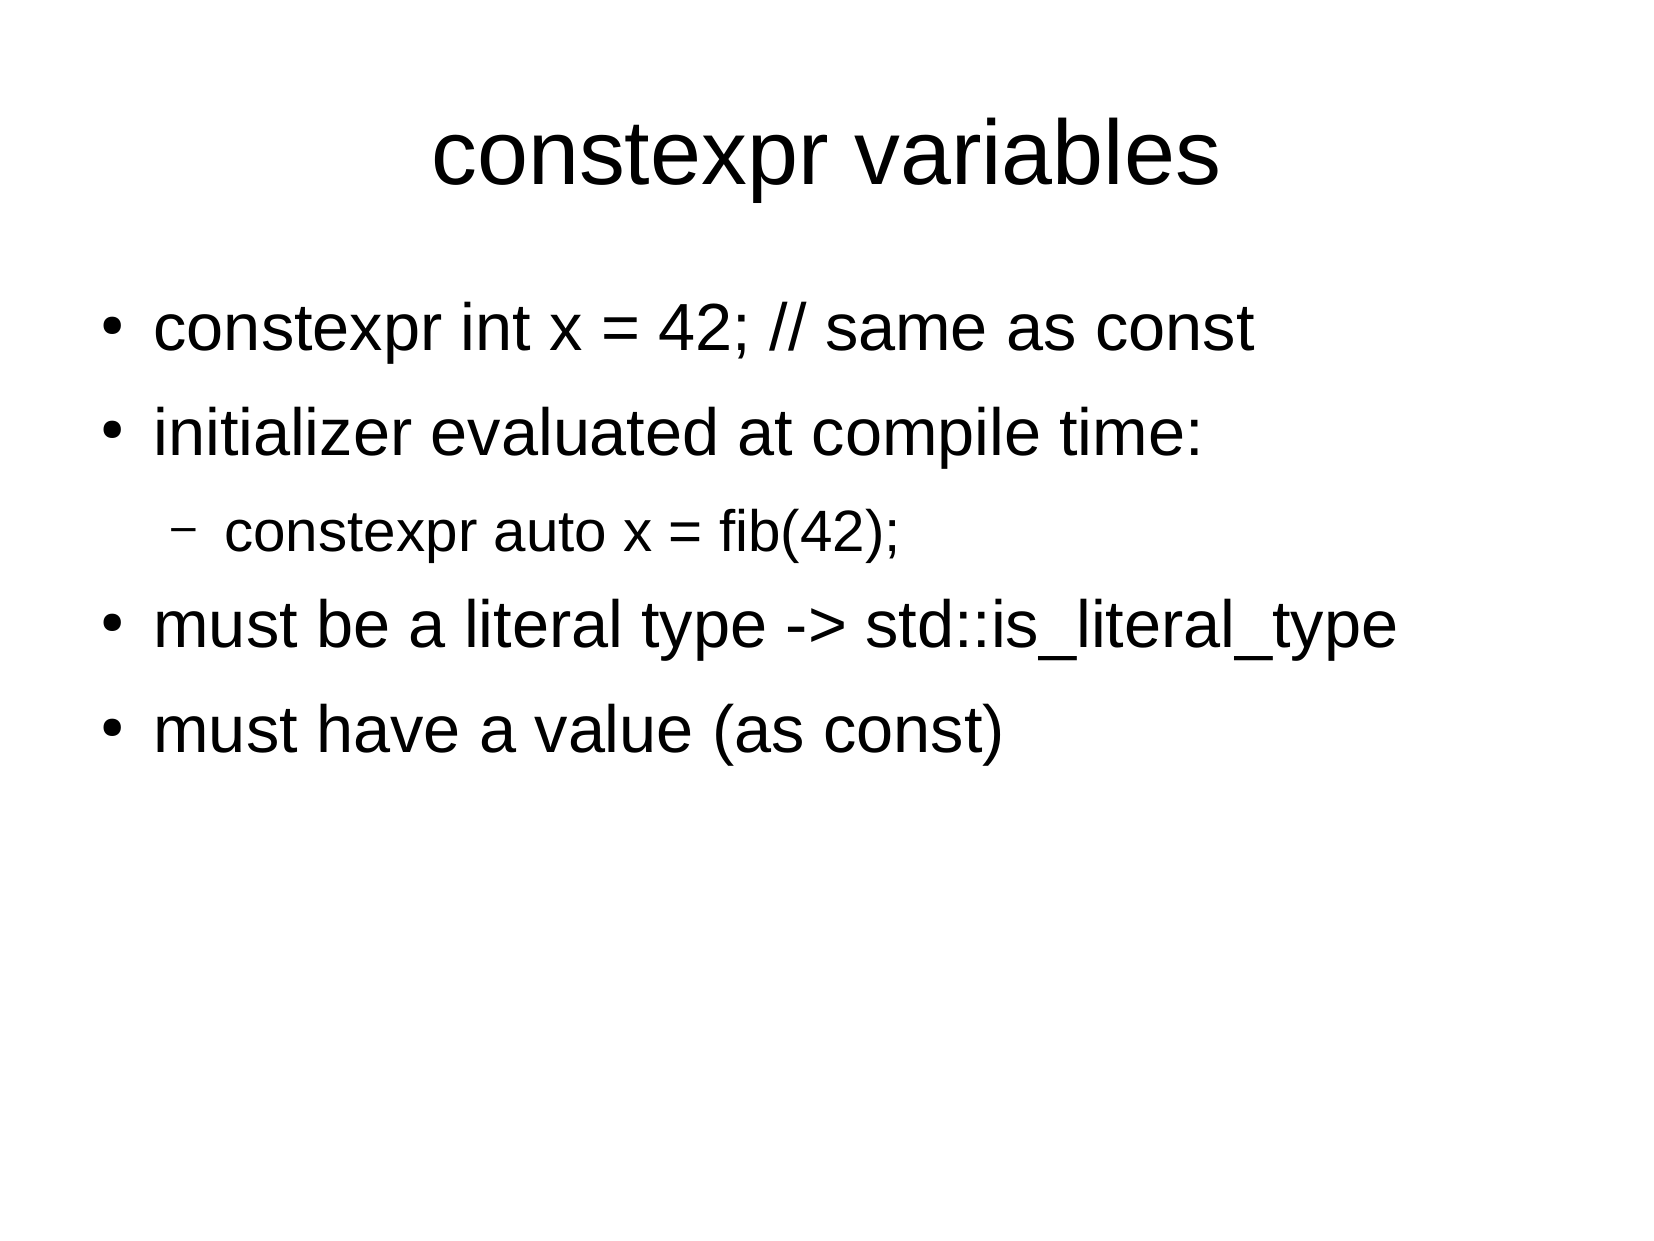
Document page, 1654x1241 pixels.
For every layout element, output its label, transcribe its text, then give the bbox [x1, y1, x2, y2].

list constexpr int x = 42; // same as const initializer evaluated at compile time: constexpr auto x = fib(42); must be a literal type -> std::is_literal_type must have a value (as const) [82, 290, 1571, 1010]
title constexpr variables [82, 49, 1571, 257]
